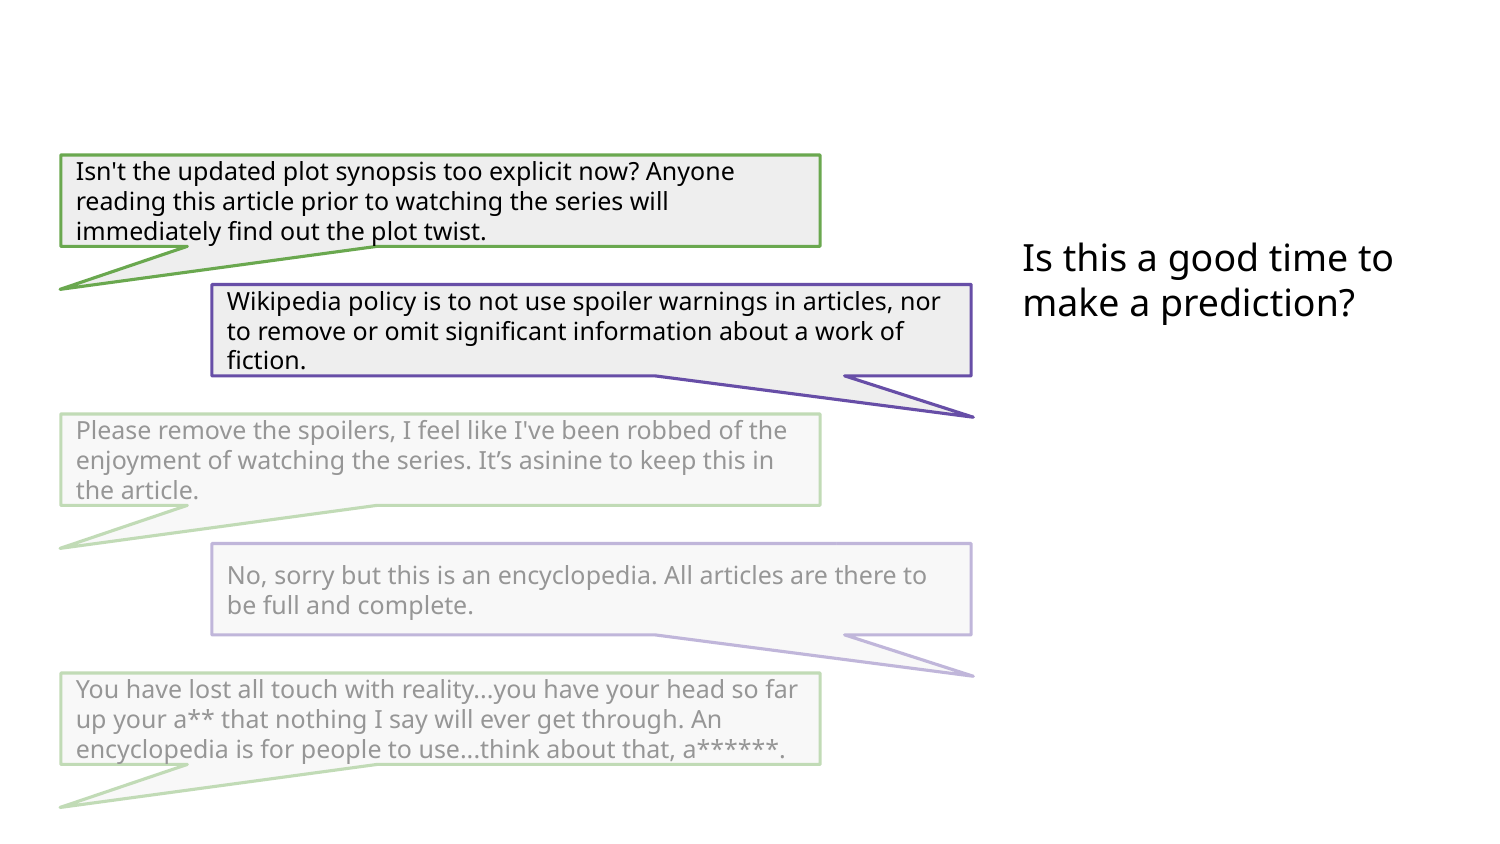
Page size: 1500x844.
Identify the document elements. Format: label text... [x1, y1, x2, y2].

text_box [41, 406, 993, 832]
text_box Wikipedia policy is to not use spoiler warnings in articles, nor to remove or omit significant information about a work of fiction. [211, 284, 974, 418]
text_box Isn't the updated plot synopsis too explicit now? Anyone reading this article prior to watching the series will immediately find out the plot twist. [60, 154, 821, 290]
text_box Is this a good time to make a prediction? [1007, 218, 1453, 370]
